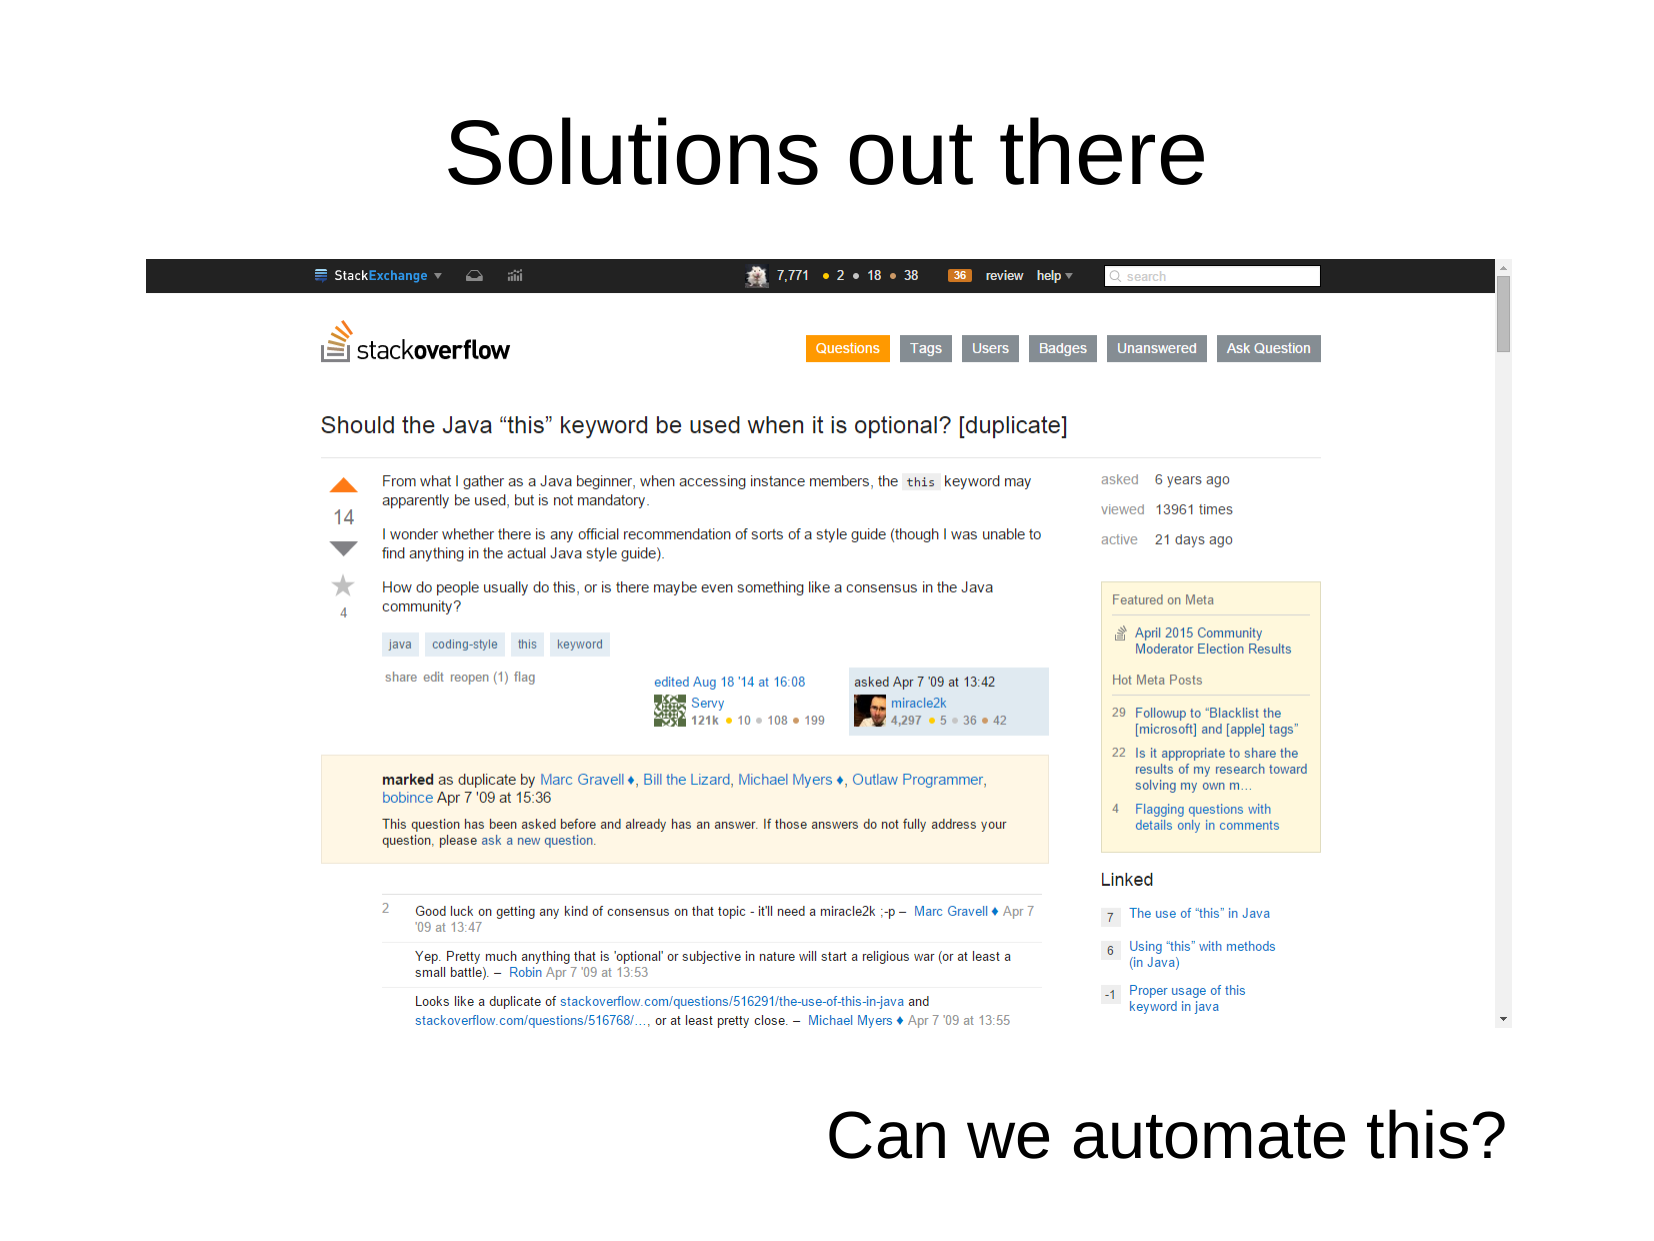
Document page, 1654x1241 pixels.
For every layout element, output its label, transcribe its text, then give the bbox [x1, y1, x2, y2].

title Solutions out there [82, 49, 1571, 257]
picture [146, 259, 1512, 1028]
list Can we automate this? [755, 1098, 1654, 1205]
